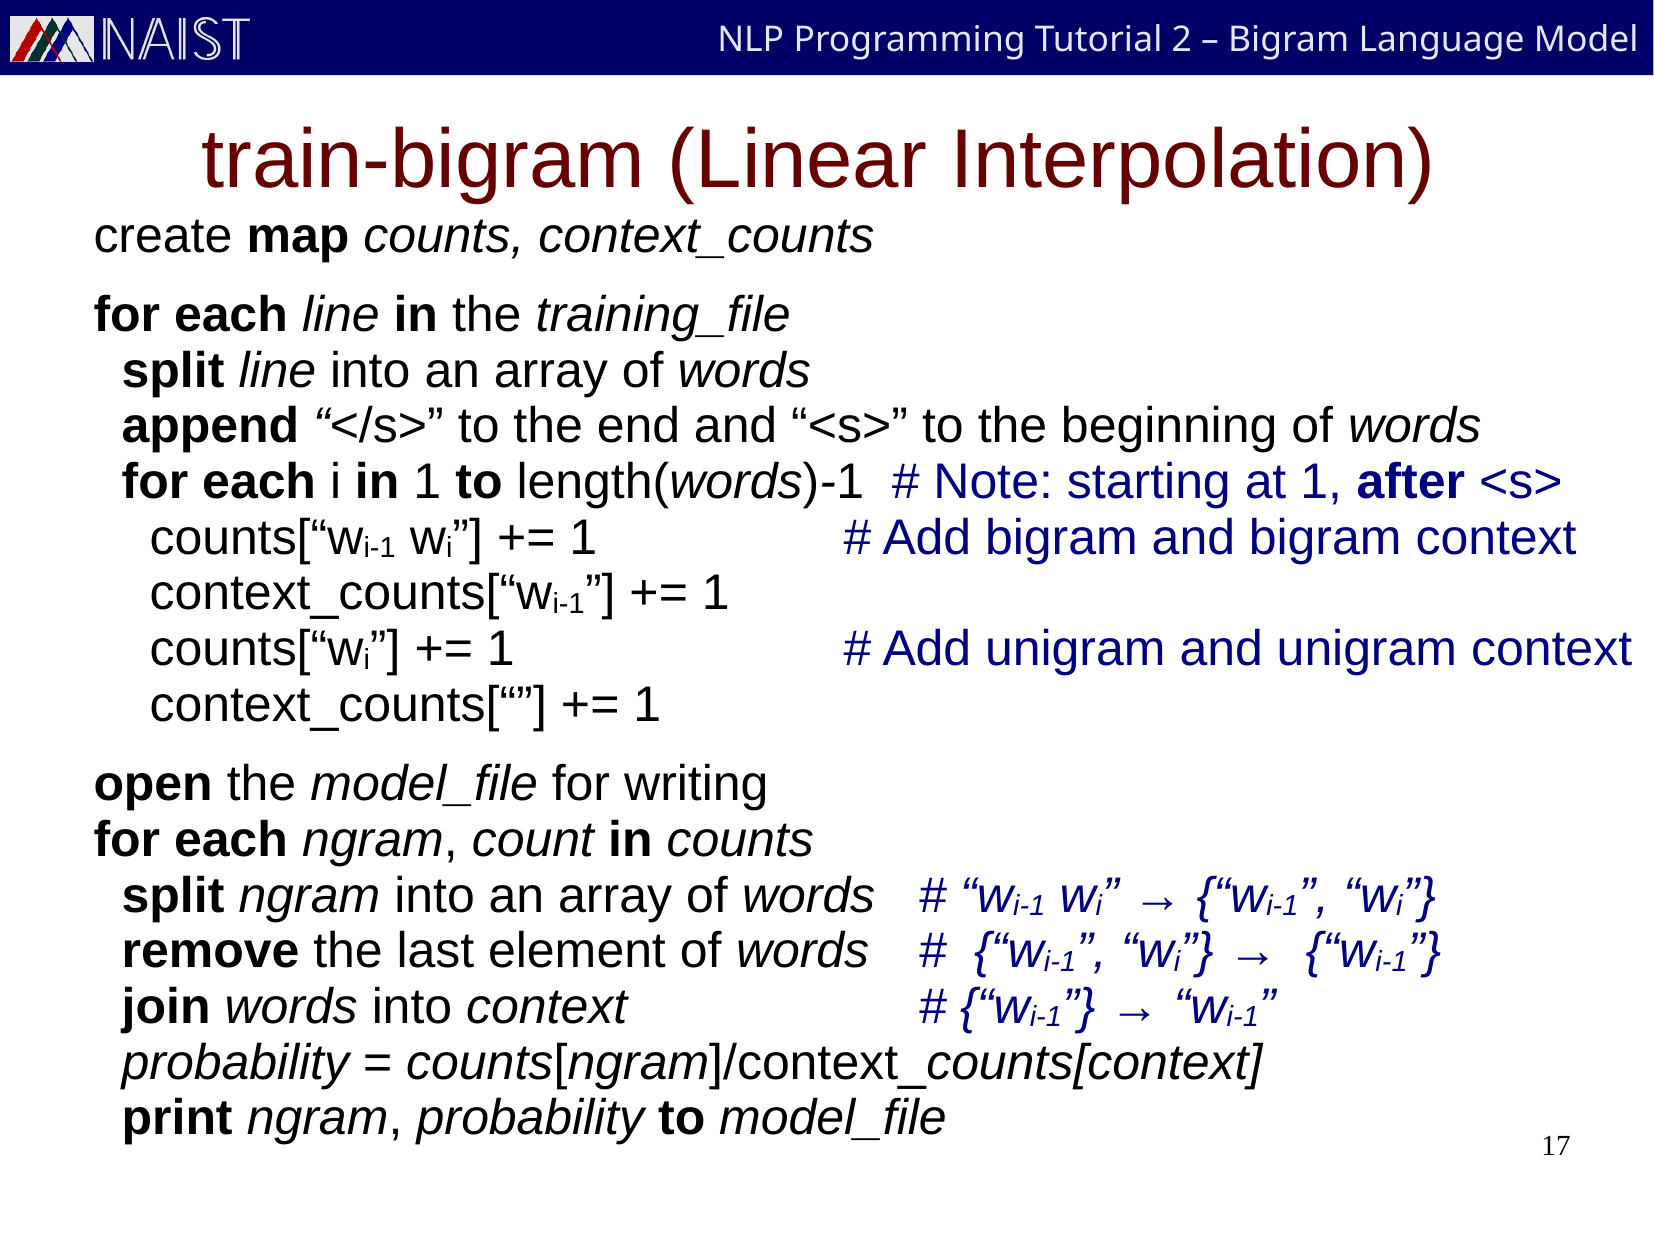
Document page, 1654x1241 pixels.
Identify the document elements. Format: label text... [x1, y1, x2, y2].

title train-bigram (Linear Interpolation) [75, 63, 1564, 255]
picture [102, 17, 251, 60]
text_box create map counts, context_counts for each line in the training_file split line into an array of words append “</s>” to the end and “<s>” to the beginning of words for each i in 1 to length(words)-1 # Note: starting at 1, after <s> counts[“wi-1 wi”] += 1 # Add bigram and bigram context context_counts[“wi-1”] += 1 counts[“wi”] += 1 # Add unigram and unigram context context_counts[“”] += 1 open the model_file for writing for each ngram, count in counts split ngram into an array of words # “wi-1 wi” → {“wi-1”, “wi”} remove the last element of words # {“wi-1”, “wi”} → {“wi-1”} join words into context # {“wi-1”} → “wi-1” probability = counts[ngram]/context_counts[context] print ngram, probability to model_file [78, 199, 1648, 1241]
picture [10, 16, 94, 62]
